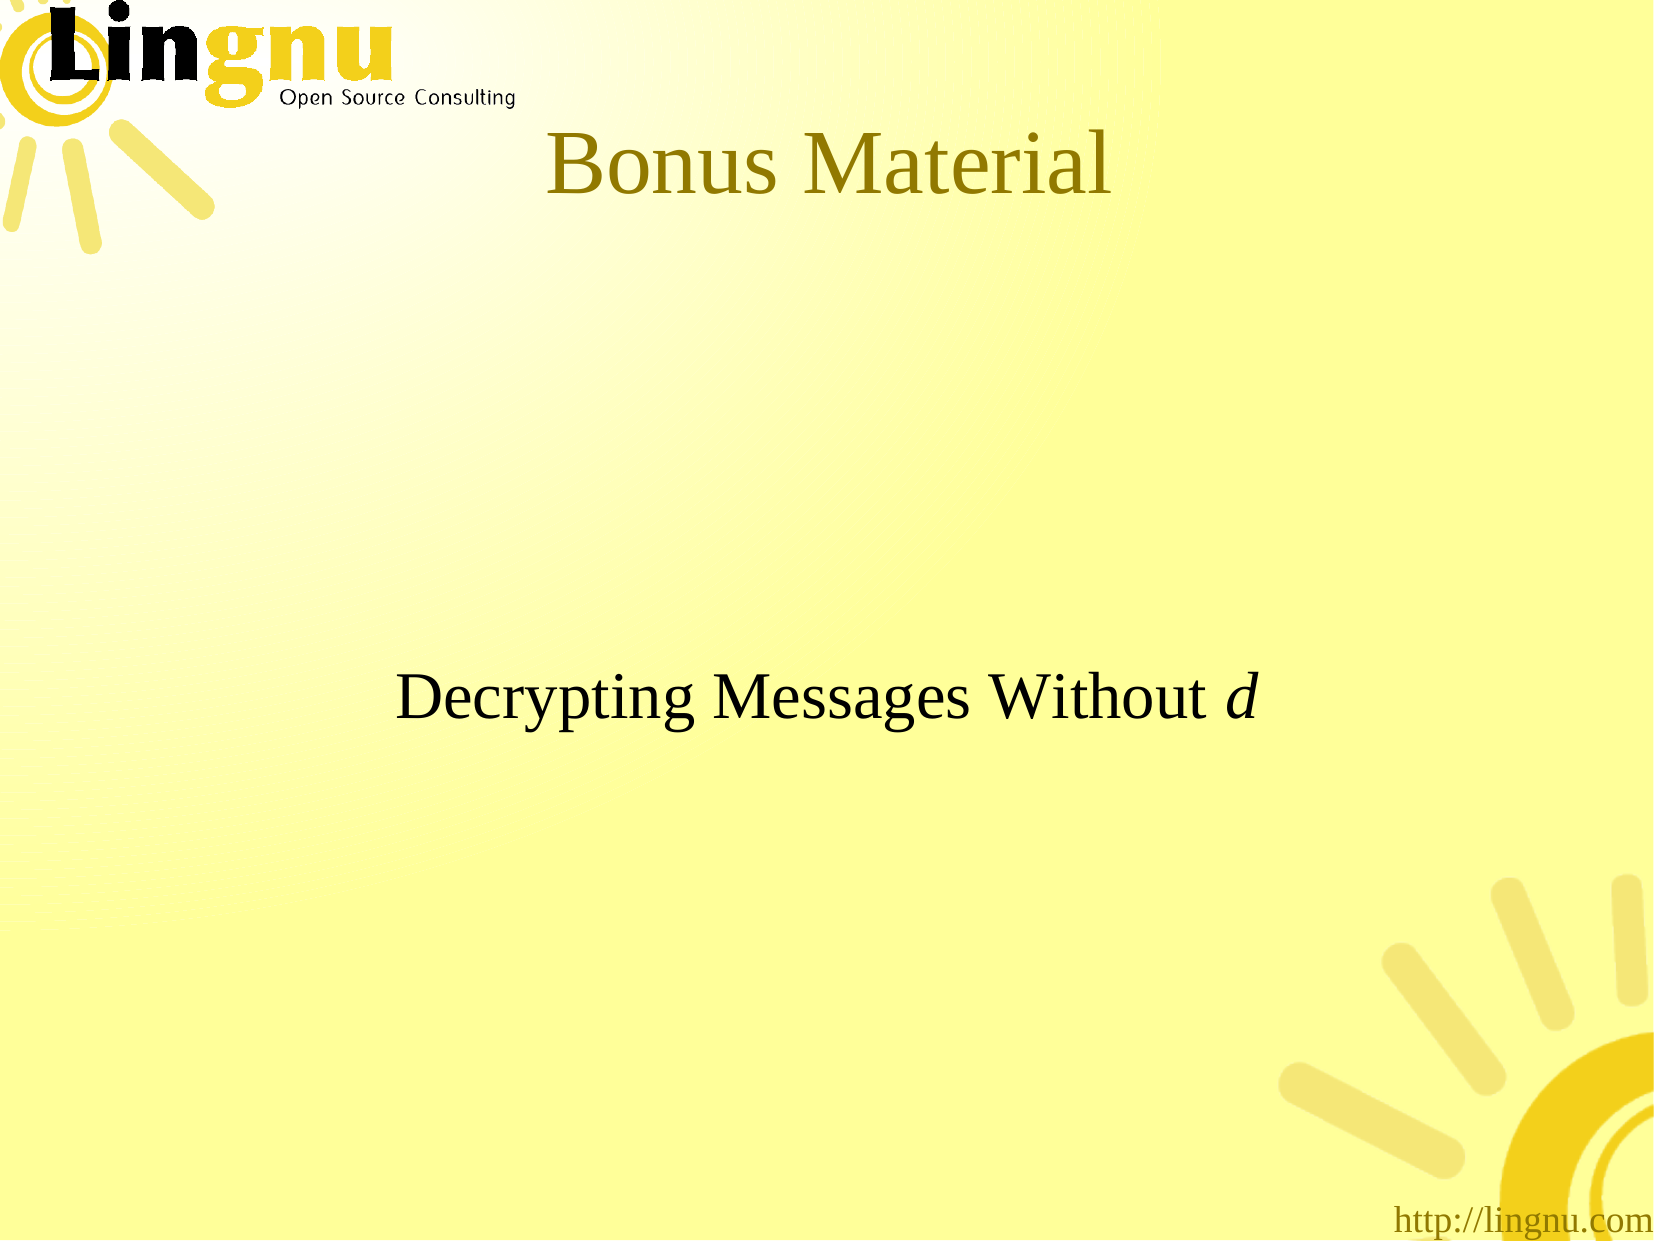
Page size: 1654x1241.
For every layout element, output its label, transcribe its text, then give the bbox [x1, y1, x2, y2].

picture [1256, 871, 1654, 1241]
subtitle Decrypting Messages Without d [29, 265, 1625, 1127]
title Bonus Material [123, 58, 1536, 265]
picture [0, 0, 516, 256]
